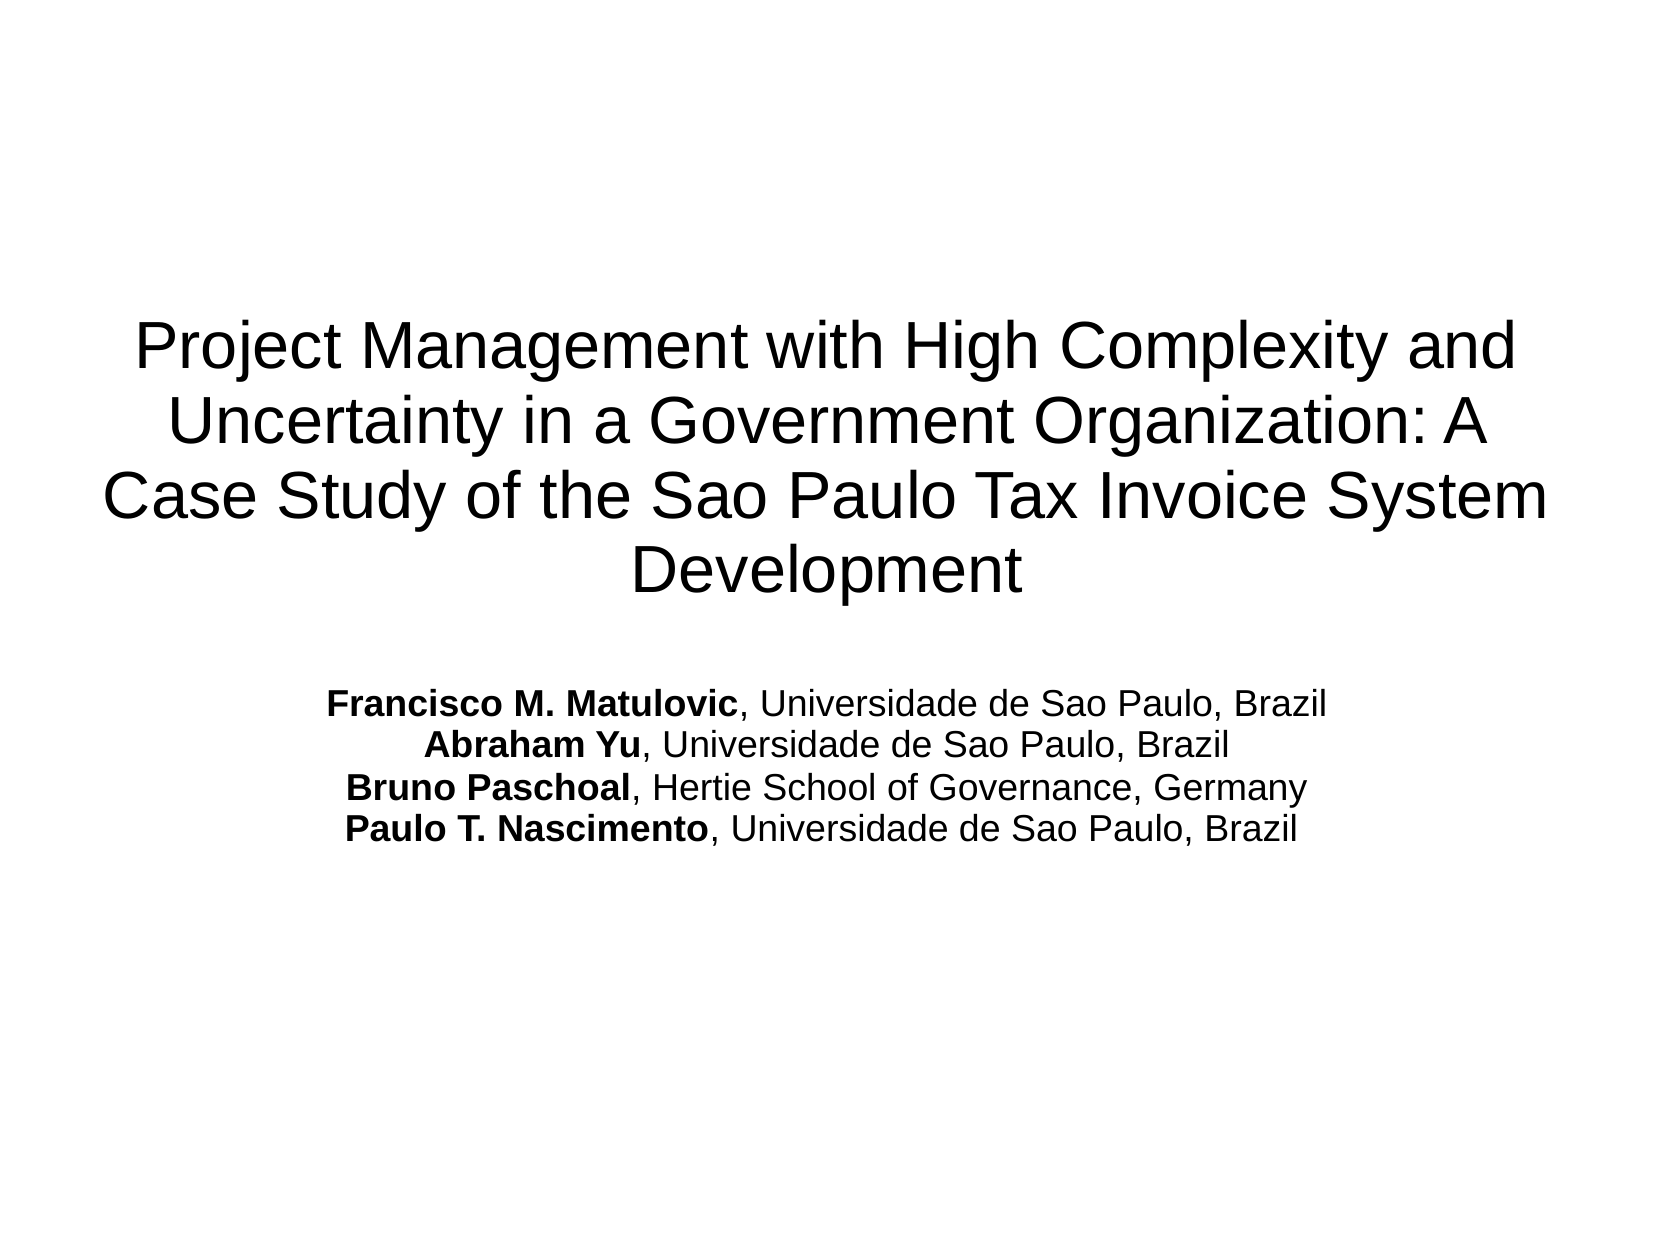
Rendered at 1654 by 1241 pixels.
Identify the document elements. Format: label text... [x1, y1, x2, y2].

subtitle Project Management with High Complexity and Uncertainty in a Government Organization: A Case Study of the Sao Paulo Tax Invoice System Development Francisco M. Matulovic, Universidade de Sao Paulo, Brazil Abraham Yu, Universidade de Sao Paulo, Brazil Bruno Paschoal, Hertie School of Governance, Germany Paulo T. Nascimento, Universidade de Sao Paulo, Brazil [82, 56, 1571, 1102]
